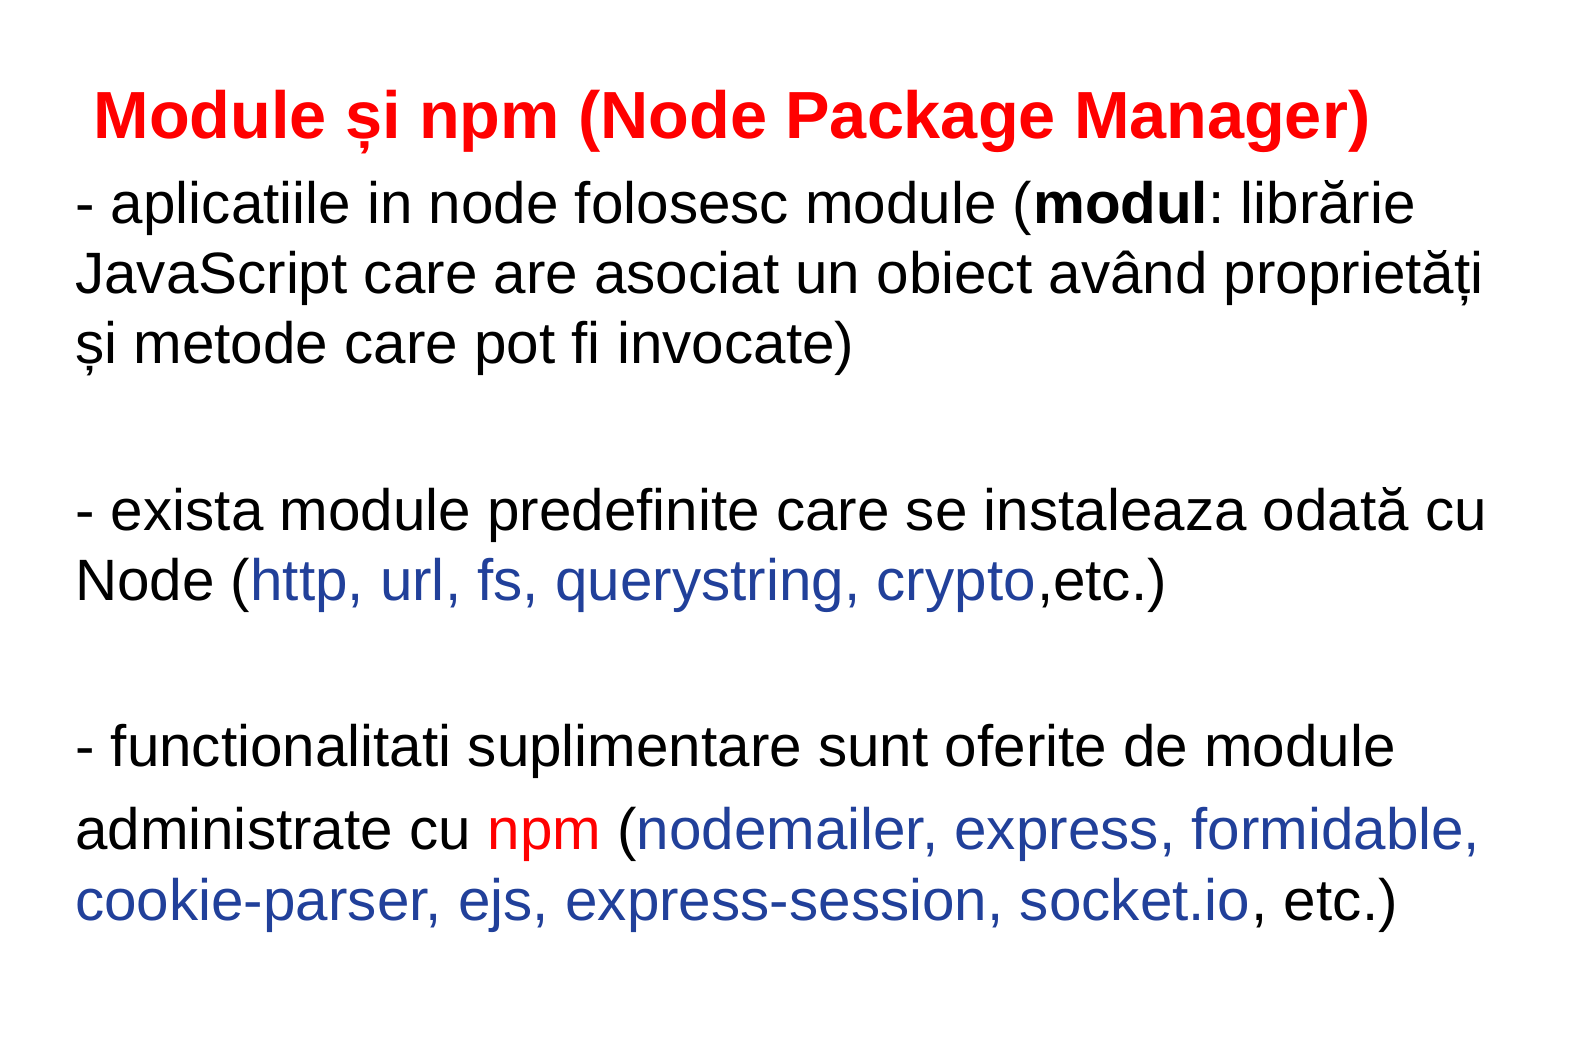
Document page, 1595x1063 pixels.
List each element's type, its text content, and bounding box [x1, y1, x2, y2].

text_box Module și npm (Node Package Manager) - aplicatiile in node folosesc module (modul: librărie JavaScript care are asociat un obiect având proprietăți și metode care pot fi invocate) - exista module predefinite care se instaleaza odată cu Node (http, url, fs, querystring, crypto,etc.) - functionalitati suplimentare sunt oferite de module administrate cu npm (nodemailer, express, formidable, cookie-parser, ejs, express-session, socket.io, etc.) [60, 64, 1548, 943]
